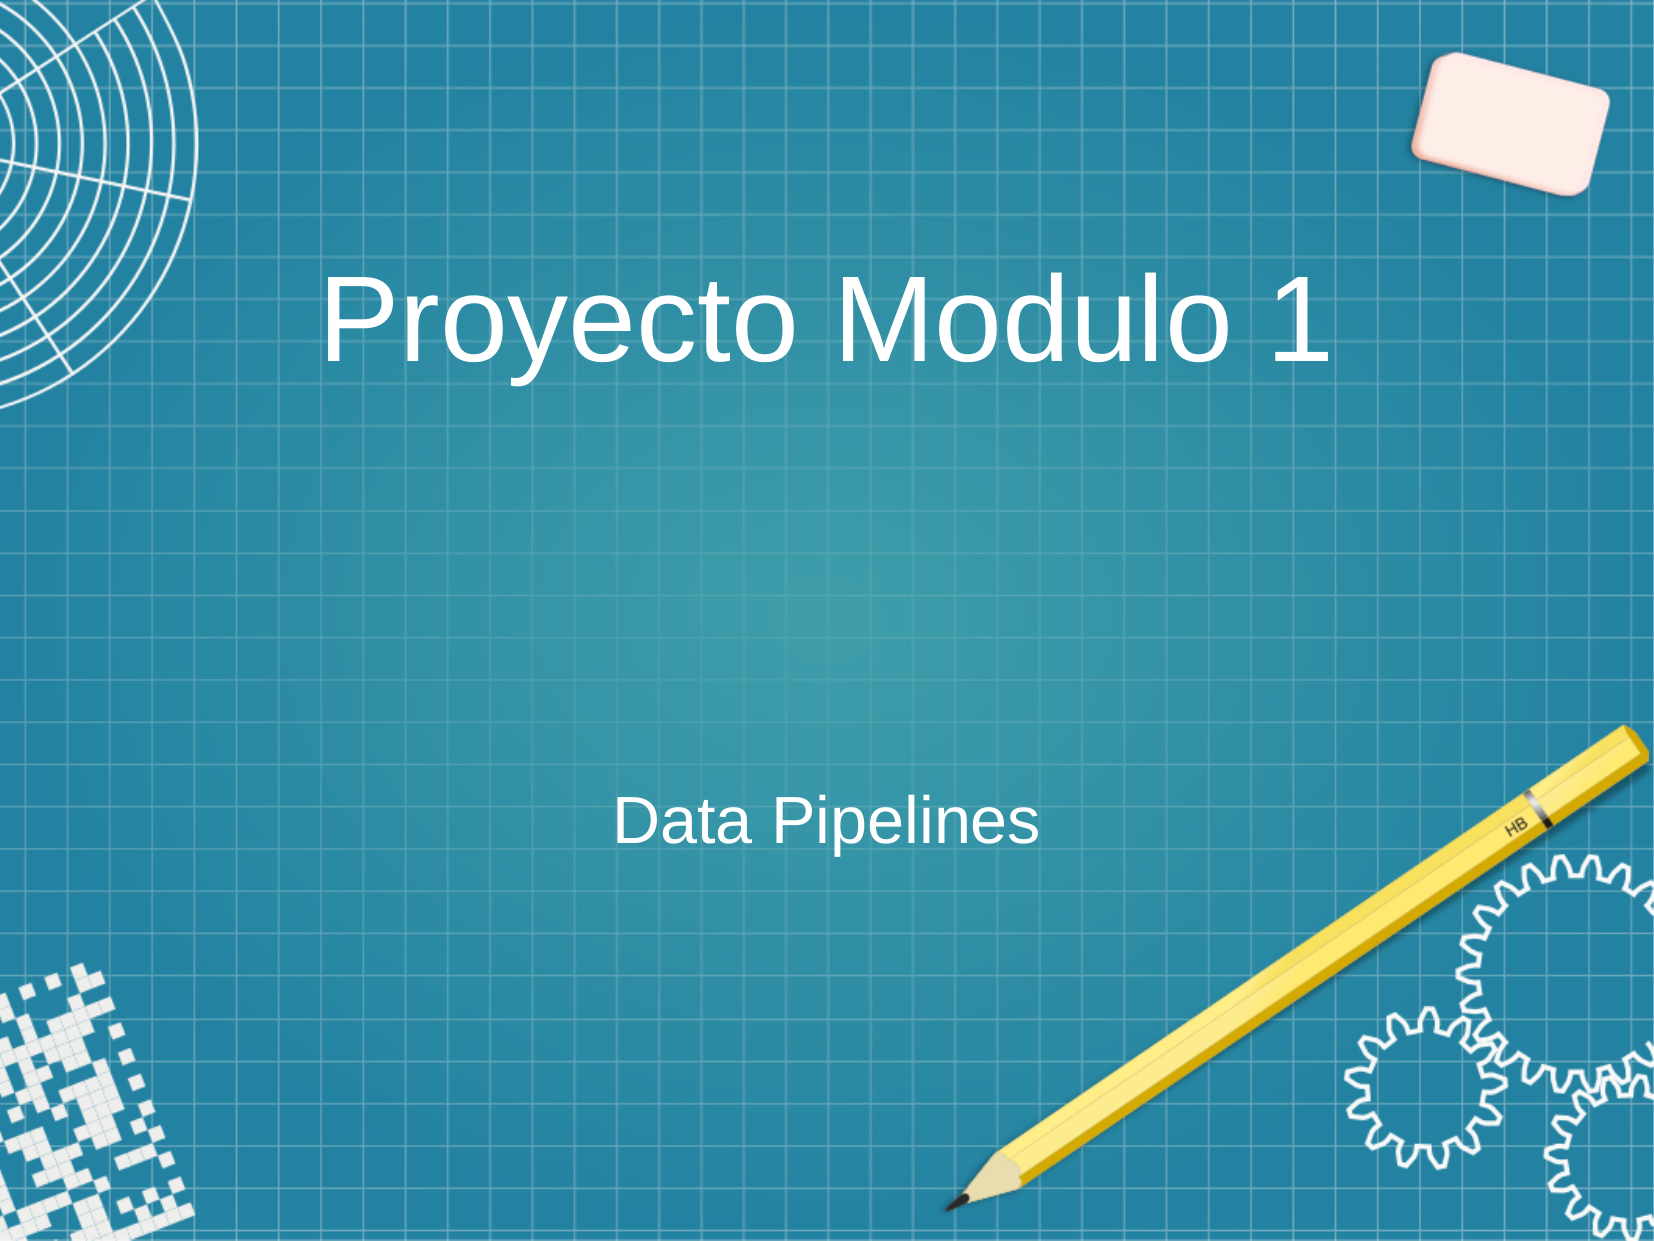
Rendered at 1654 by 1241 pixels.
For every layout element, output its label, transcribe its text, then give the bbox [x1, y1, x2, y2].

subtitle Data Pipelines [82, 519, 1571, 1123]
picture [0, 0, 1654, 1241]
title Proyecto Modulo 1 [82, 177, 1571, 461]
